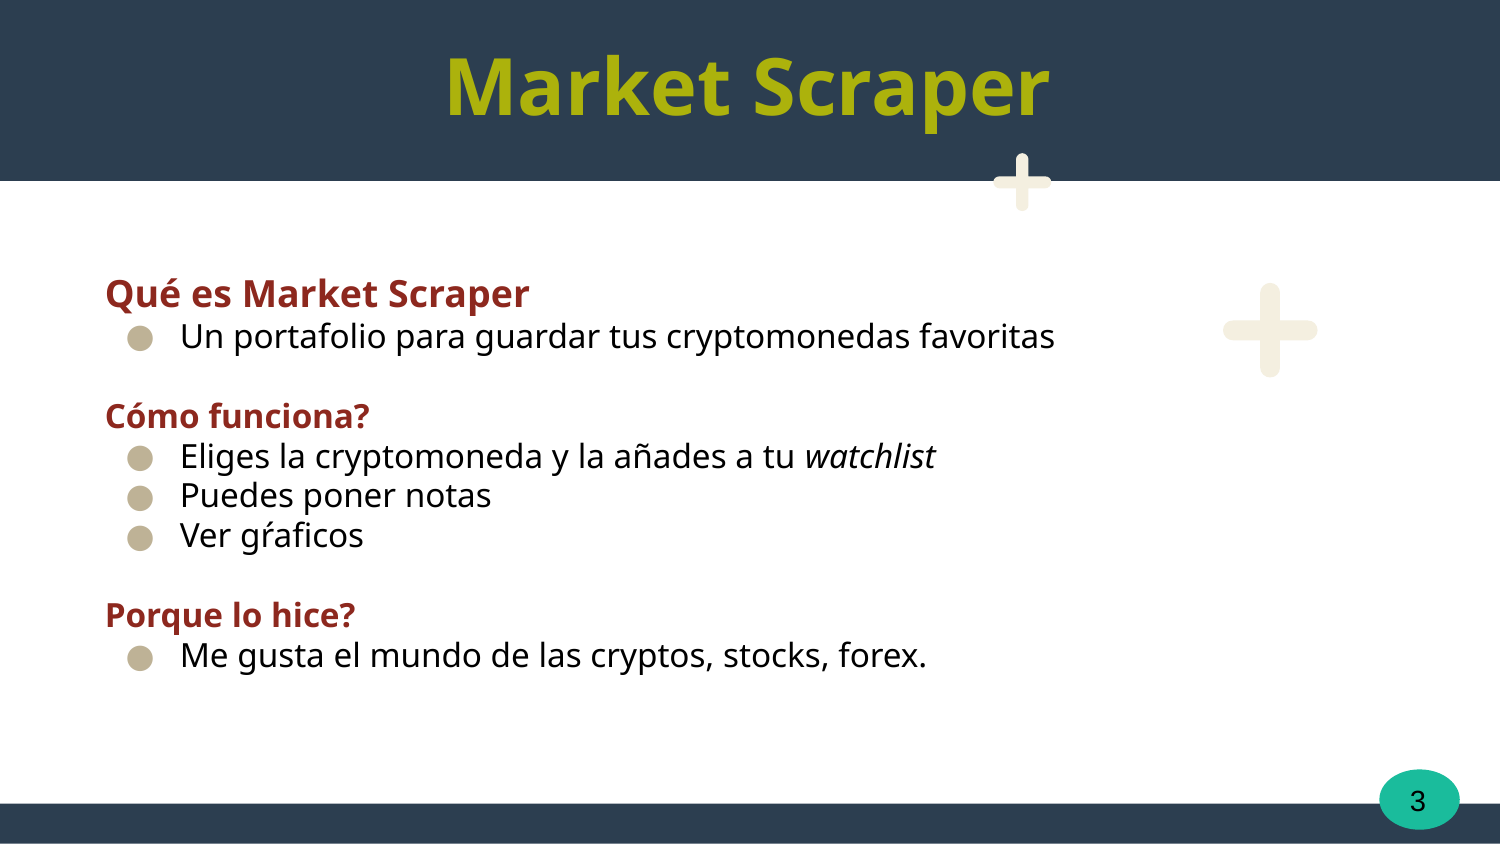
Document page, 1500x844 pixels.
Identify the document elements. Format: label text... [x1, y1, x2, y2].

text_box 3 [1395, 777, 1441, 826]
text_box Market Scraper [12, 31, 1483, 137]
text_box Qué es Market Scraper Un portafolio para guardar tus cryptomonedas favoritas Cómo funciona? Eliges la cryptomoneda y la añades a tu watchlist Puedes poner notas Ver gŕaficos Porque lo hice? Me gusta el mundo de las cryptos, stocks, forex. [89, 255, 1398, 676]
text_box [993, 153, 1052, 212]
